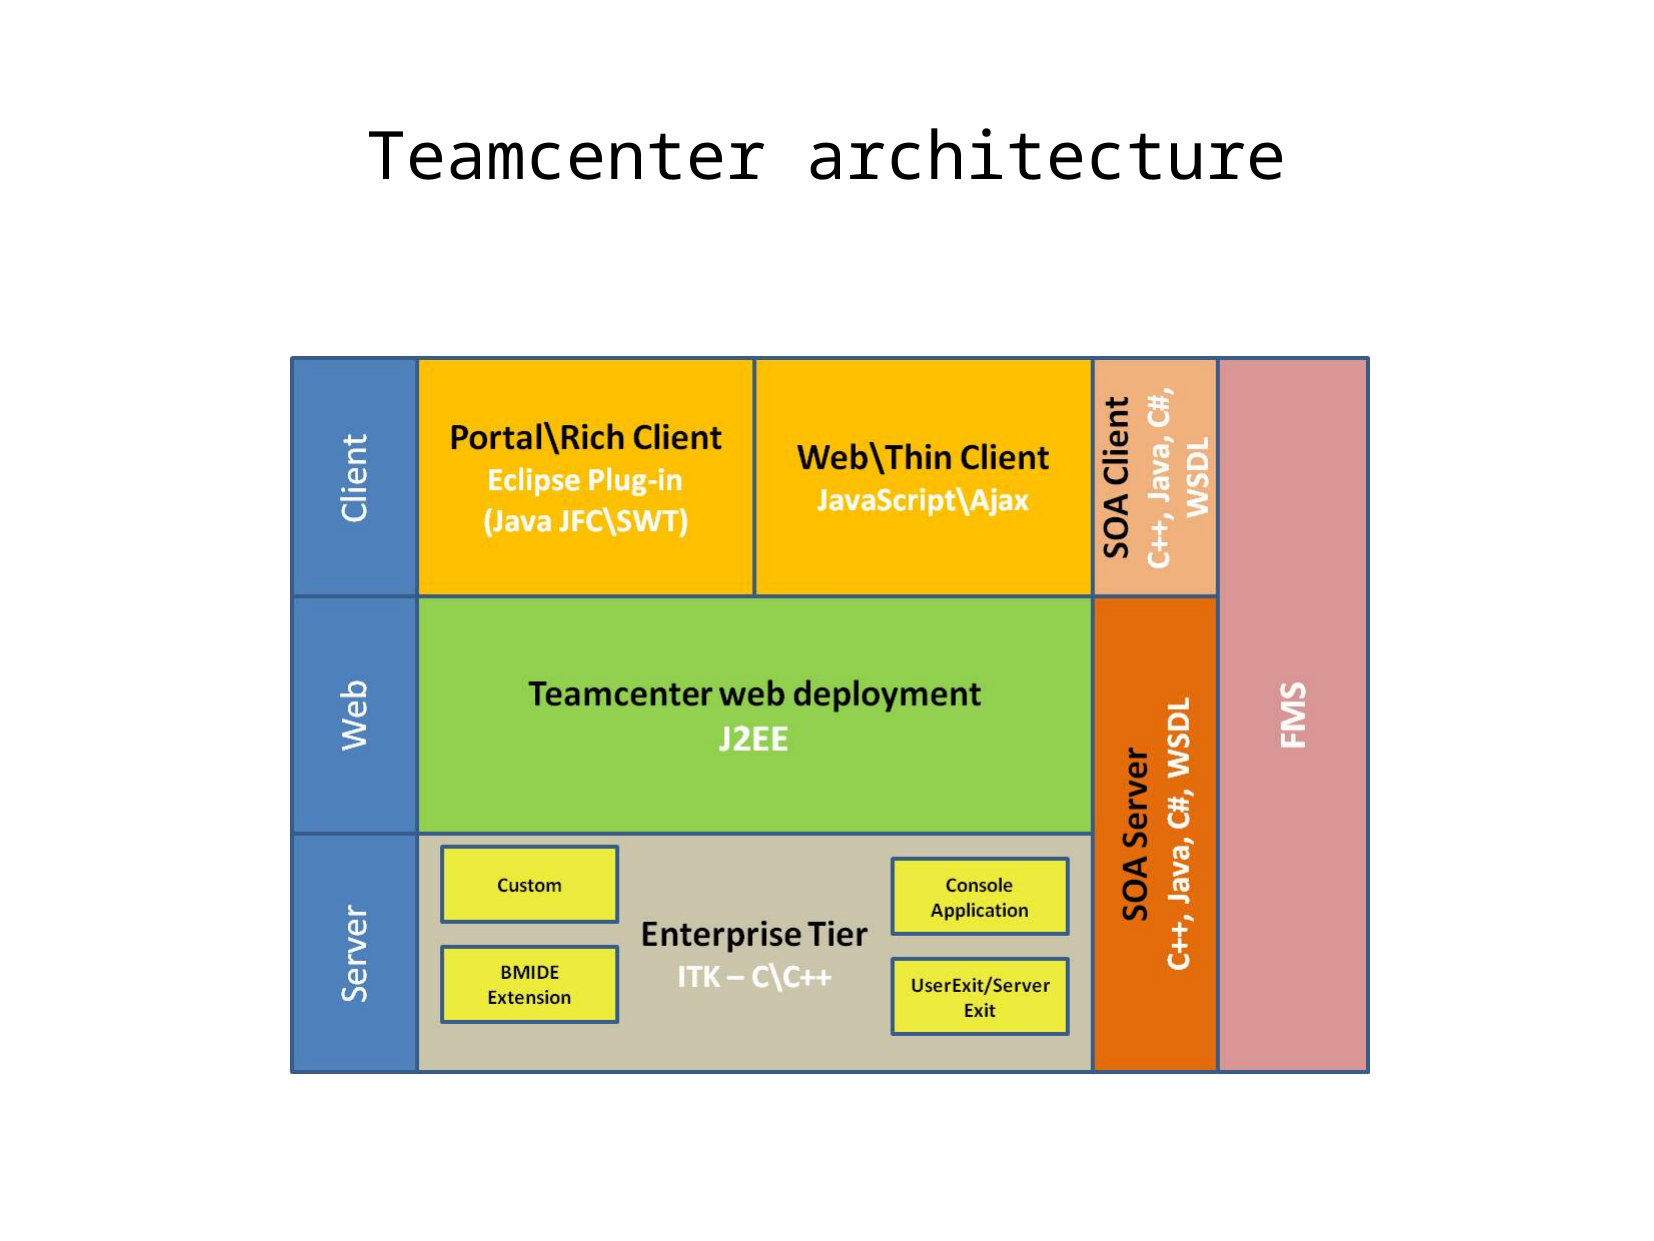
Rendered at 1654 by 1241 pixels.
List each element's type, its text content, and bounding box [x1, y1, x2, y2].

title Teamcenter architecture [82, 49, 1571, 257]
picture [289, 355, 1371, 1075]
